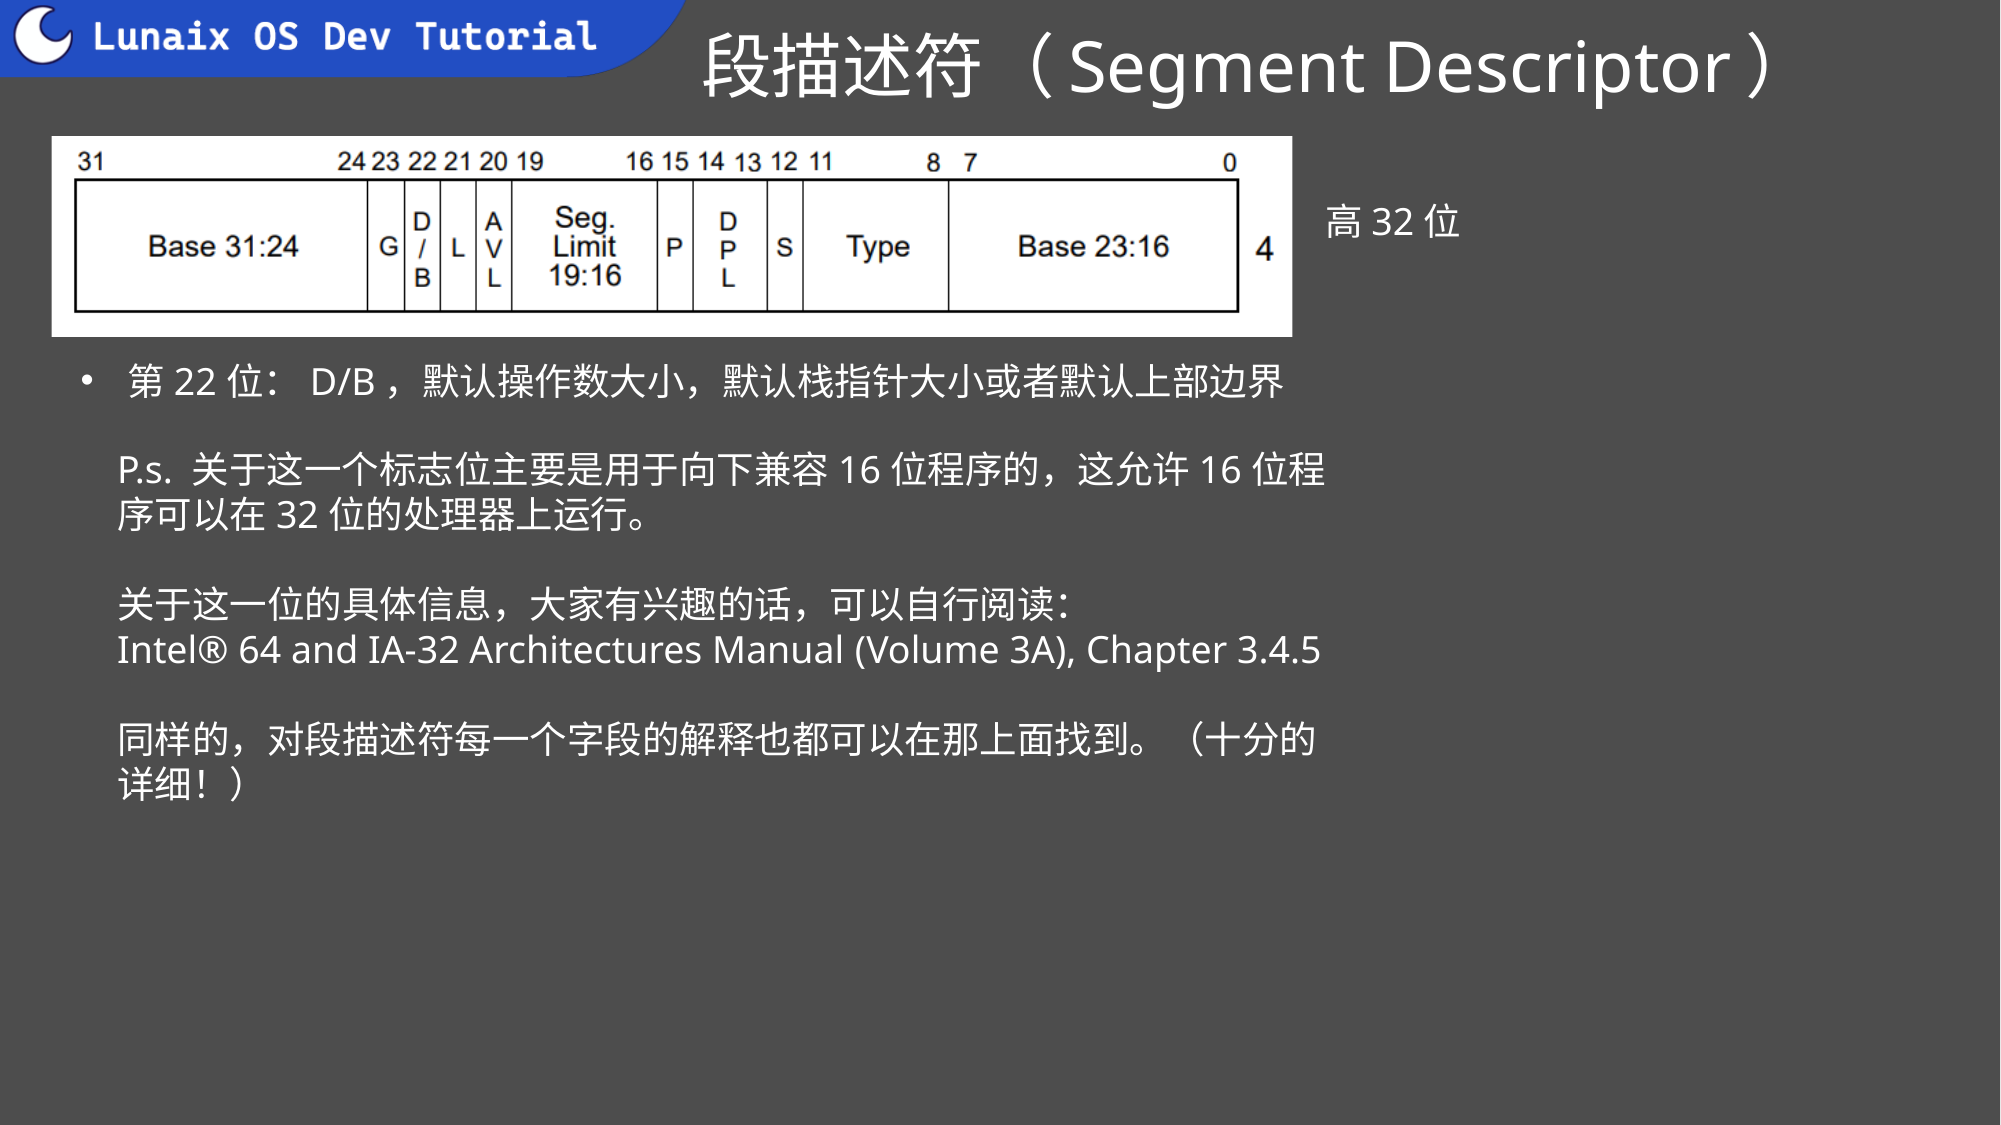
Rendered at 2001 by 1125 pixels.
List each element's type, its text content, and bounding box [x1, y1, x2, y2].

text_box P.s. 关于这一个标志位主要是用于向下兼容16位程序的，这允许16位程序可以在32位的处理器上运行。 关于这一位的具体信息，大家有兴趣的话，可以自行阅读： Intel® 64 and IA-32 Architectures Manual (Volume 3A), Chapter 3.4.5 同样的，对段描述符每一个字段的解释也都可以在那上面找到。（十分的详细！） [102, 438, 1344, 859]
title 段描述符（Segment Descriptor） [686, 3, 2000, 137]
picture [0, 0, 2001, 1125]
text_box 高32位 [1310, 190, 1647, 251]
text_box 第22位：D/B，默认操作数大小，默认栈指针大小或者默认上部边界 [65, 350, 1307, 410]
